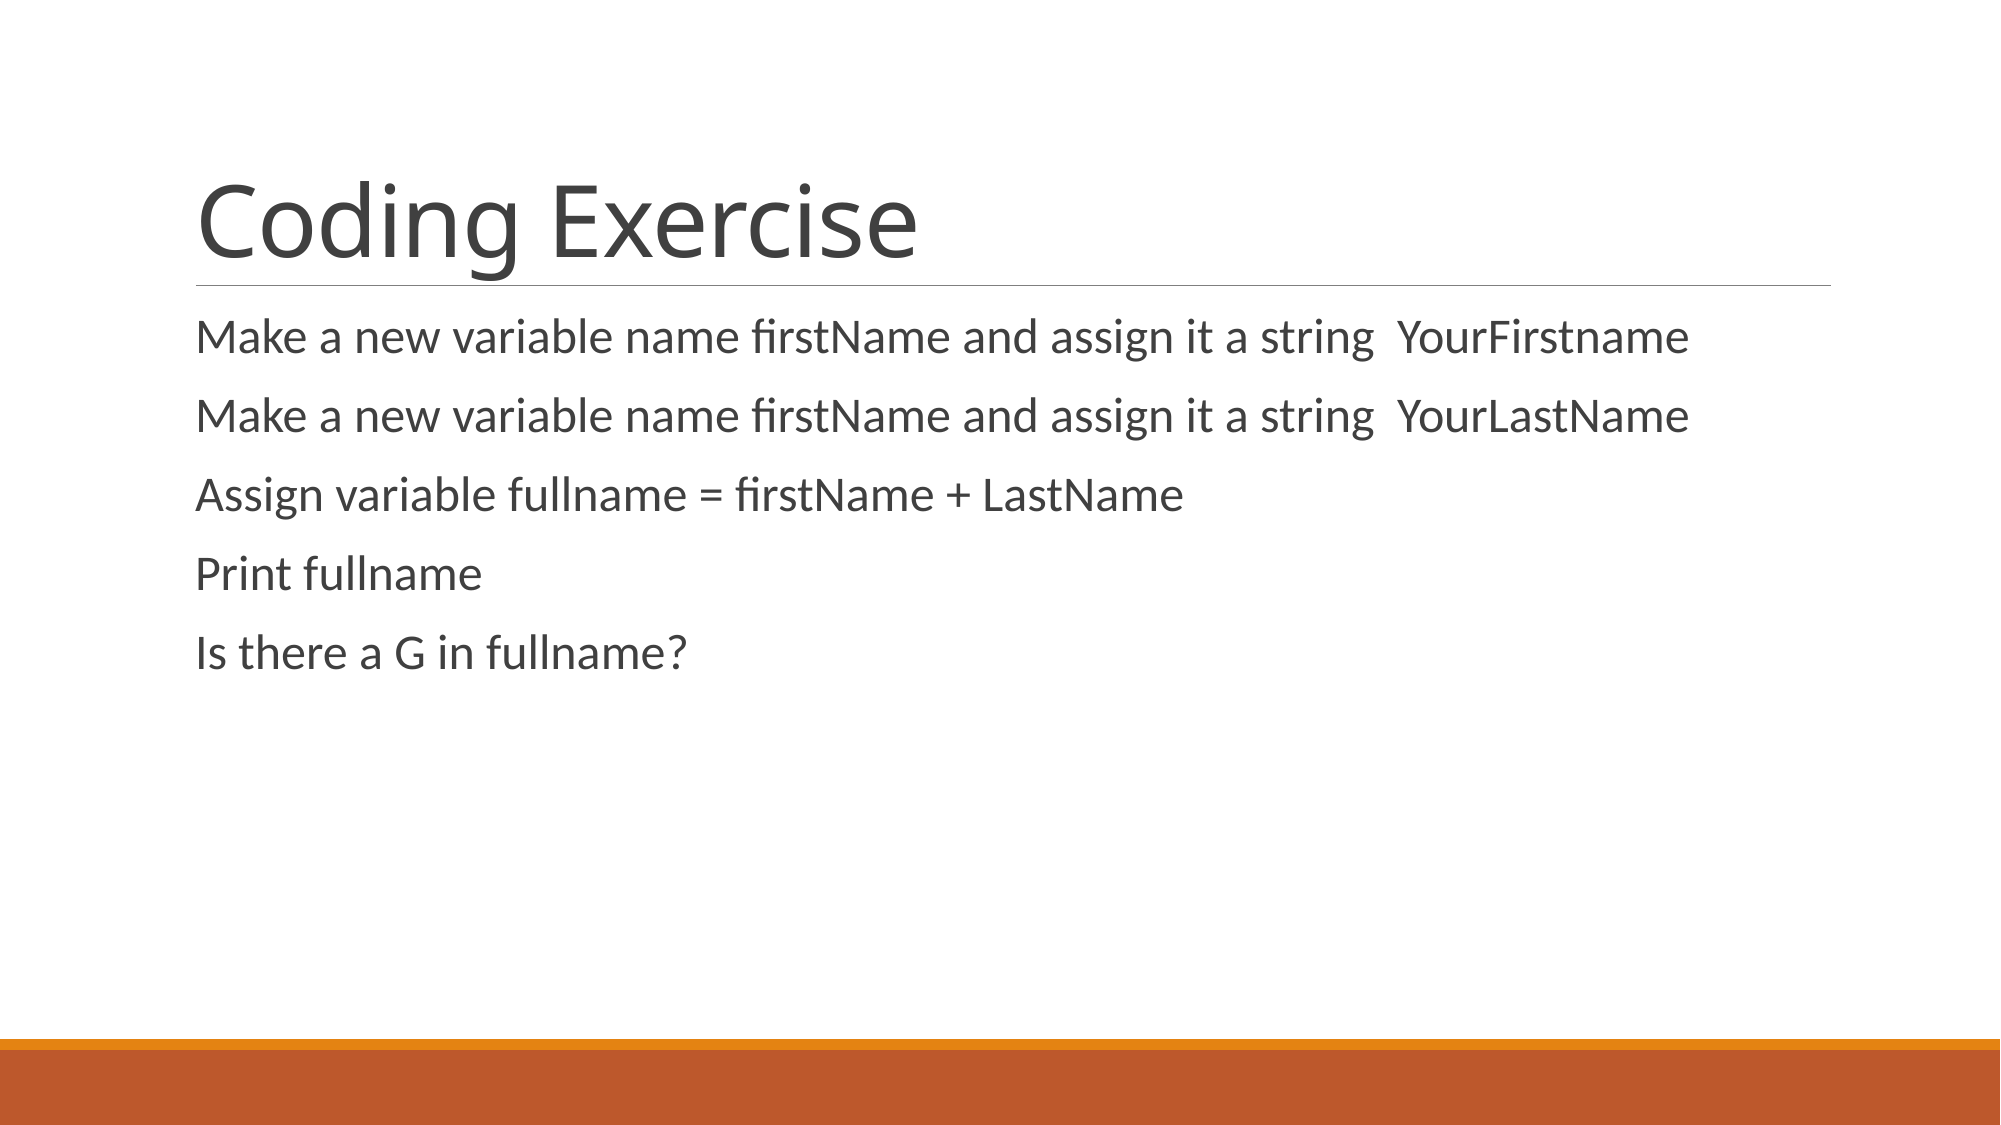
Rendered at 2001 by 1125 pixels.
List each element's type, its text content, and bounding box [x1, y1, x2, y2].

list Make a new variable name firstName and assign it a string YourFirstname Make a new variable name firstName and assign it a string YourLastName Assign variable fullname = firstName + LastName Print fullname Is there a G in fullname? [180, 302, 1831, 963]
title Coding Exercise [180, 47, 1831, 286]
